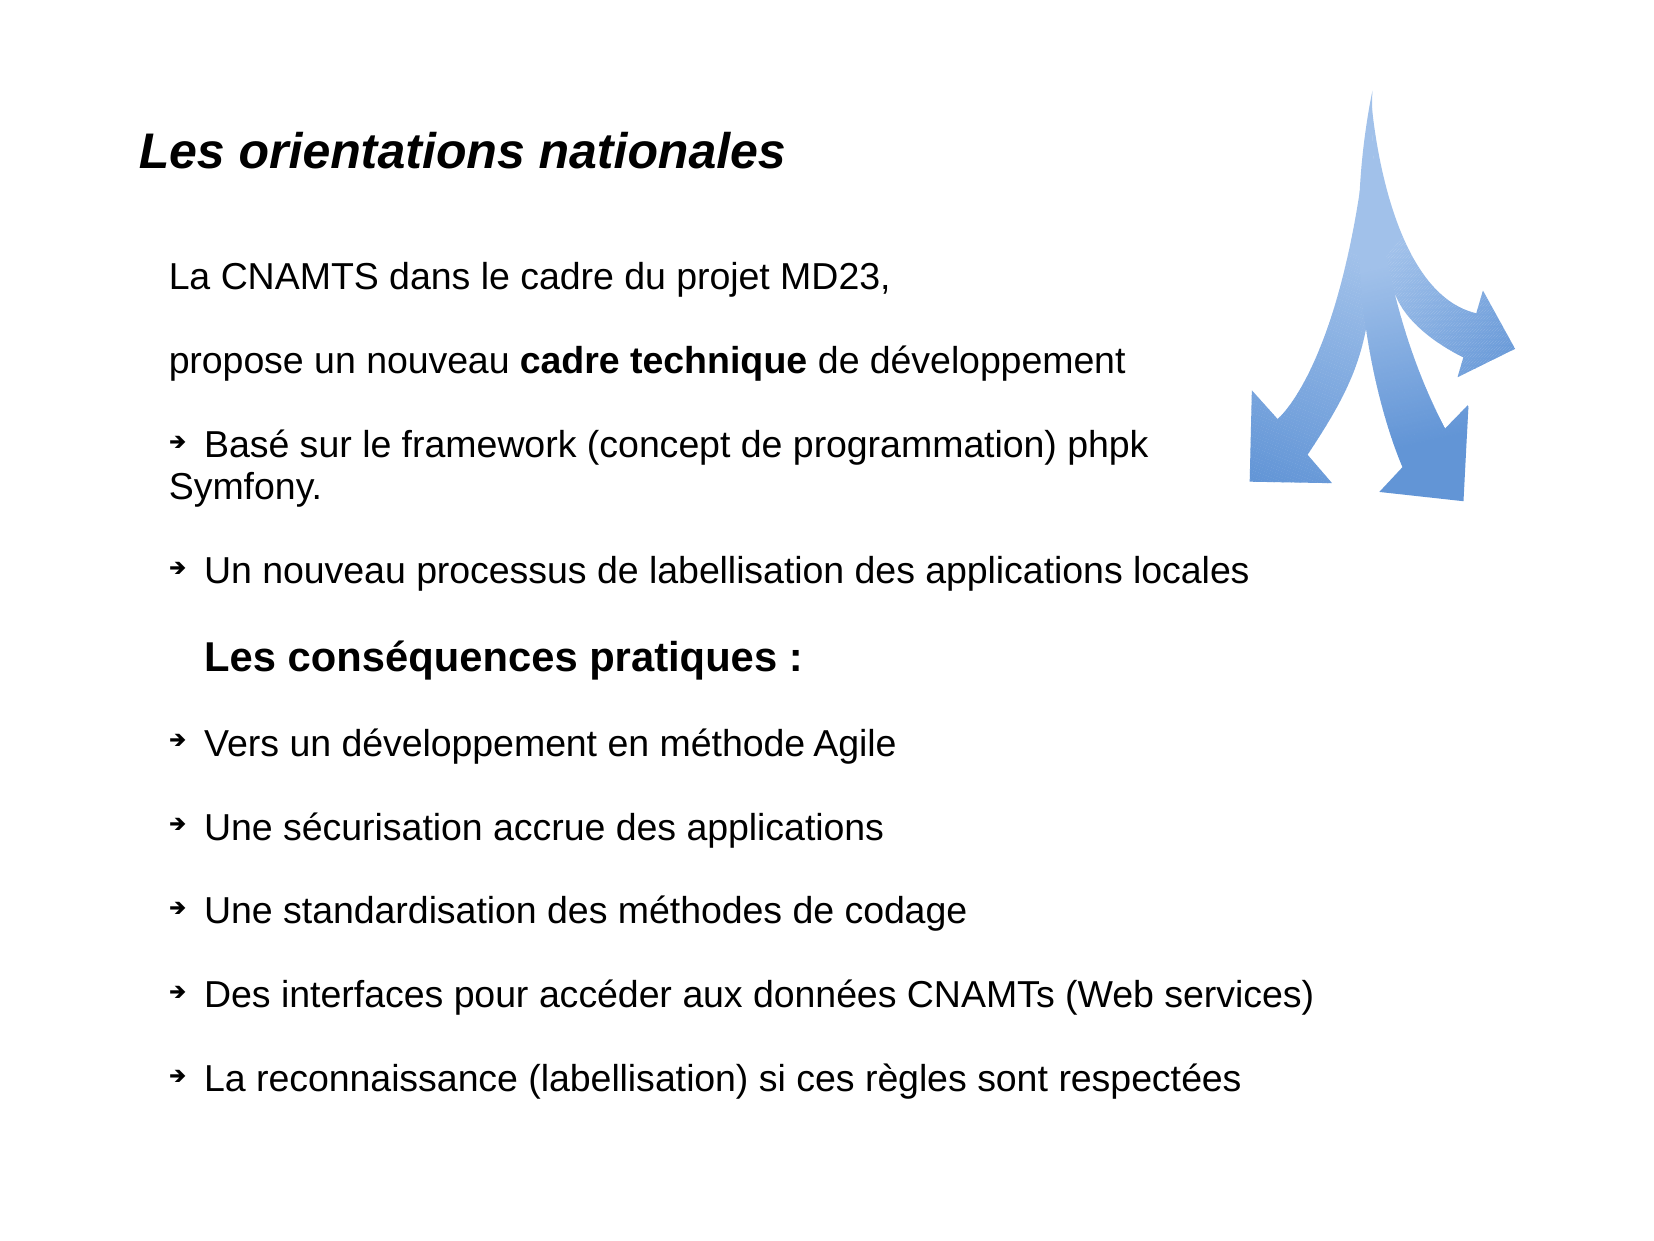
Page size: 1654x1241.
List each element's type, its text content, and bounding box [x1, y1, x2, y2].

text_box Les orientations nationales [124, 115, 1178, 192]
picture [1212, 88, 1518, 501]
text_box La CNAMTS dans le cadre du projet MD23, propose un nouveau cadre technique de développement Basé sur le framework (concept de programmation) phpk Symfony. Un nouveau processus de labellisation des applications locales Les conséquences pratiques : Vers un développement en méthode Agile Une sécurisation accrue des applications Une standardisation des méthodes de codage Des interfaces pour accéder aux données CNAMTs (Web services) La reconnaissance (labellisation) si ces règles sont respectées [153, 248, 1482, 1241]
